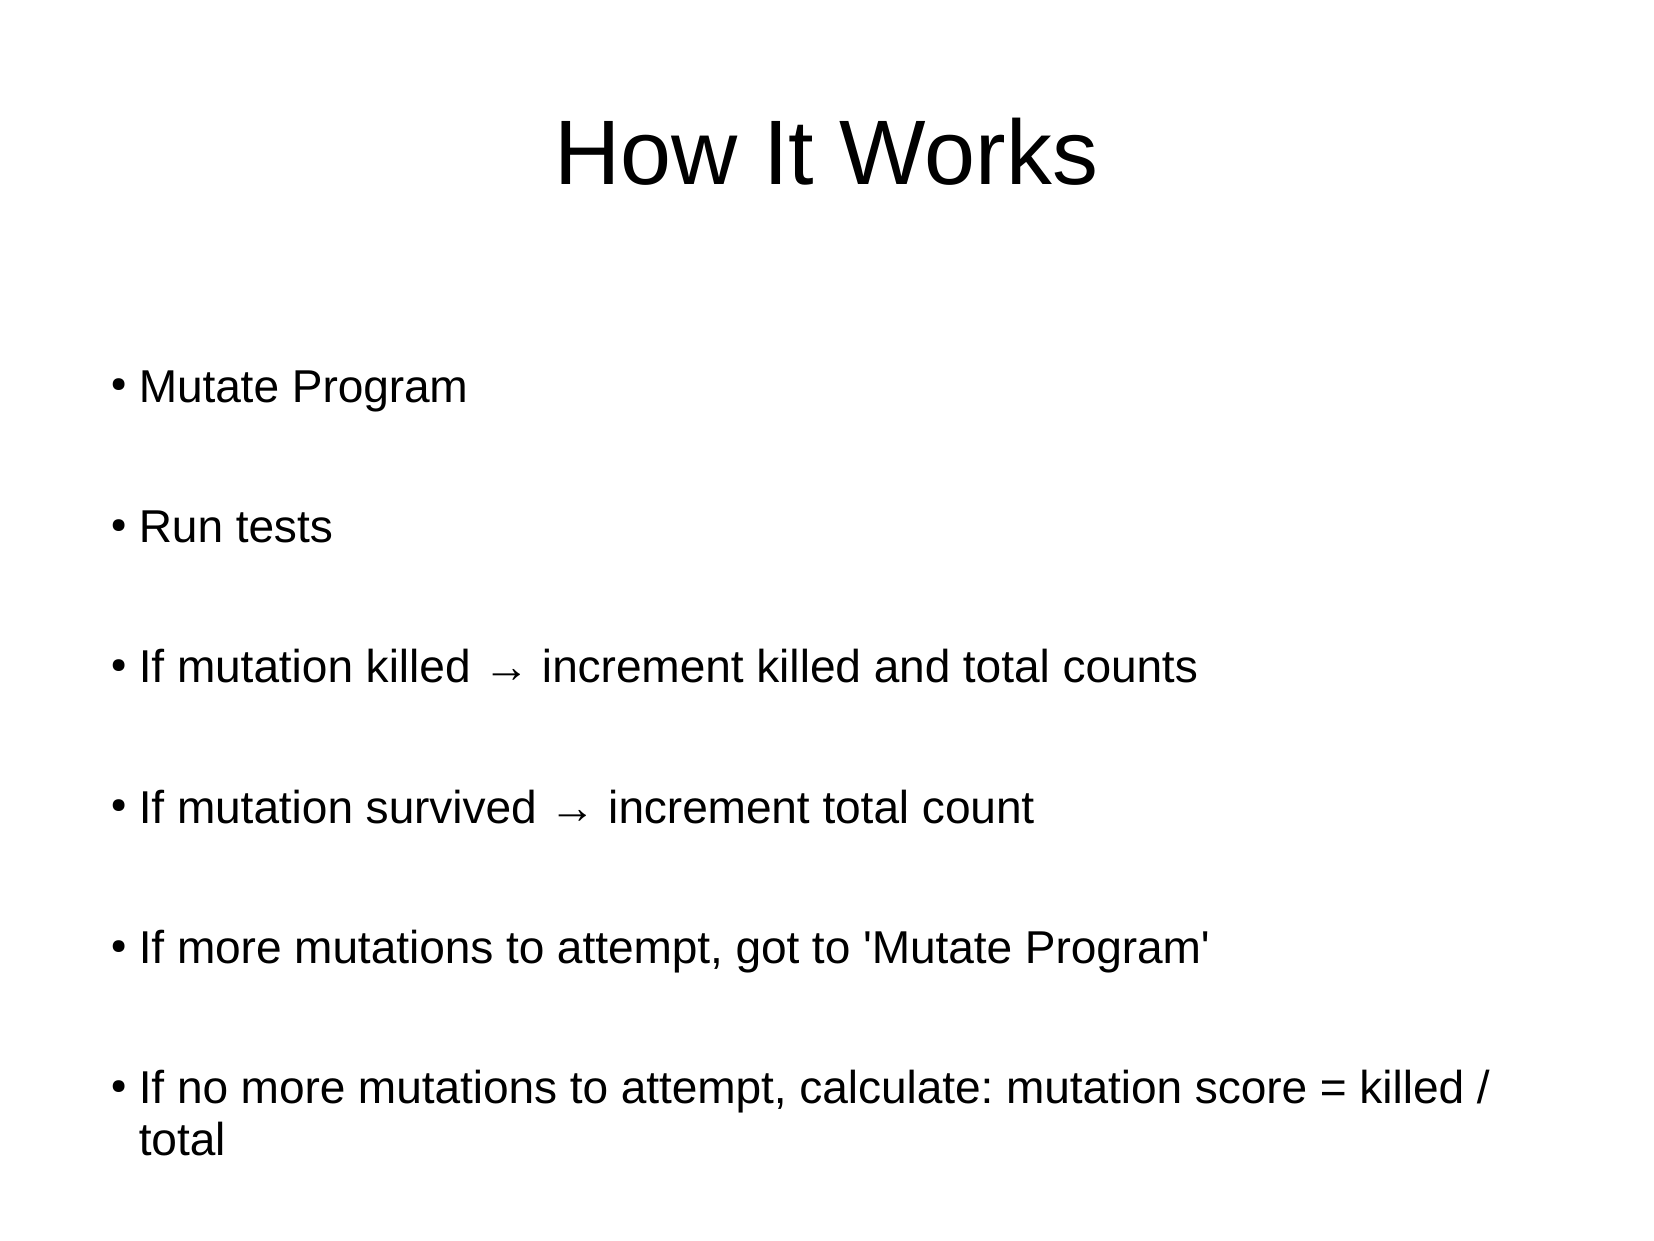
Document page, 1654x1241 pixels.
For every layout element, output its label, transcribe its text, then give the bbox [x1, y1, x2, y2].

title How It Works [82, 49, 1571, 257]
list Mutate Program Run tests If mutation killed → increment killed and total counts If mutation survived → increment total count If more mutations to attempt, got to 'Mutate Program' If no more mutations to attempt, calculate: mutation score = killed / total [82, 290, 1571, 1171]
